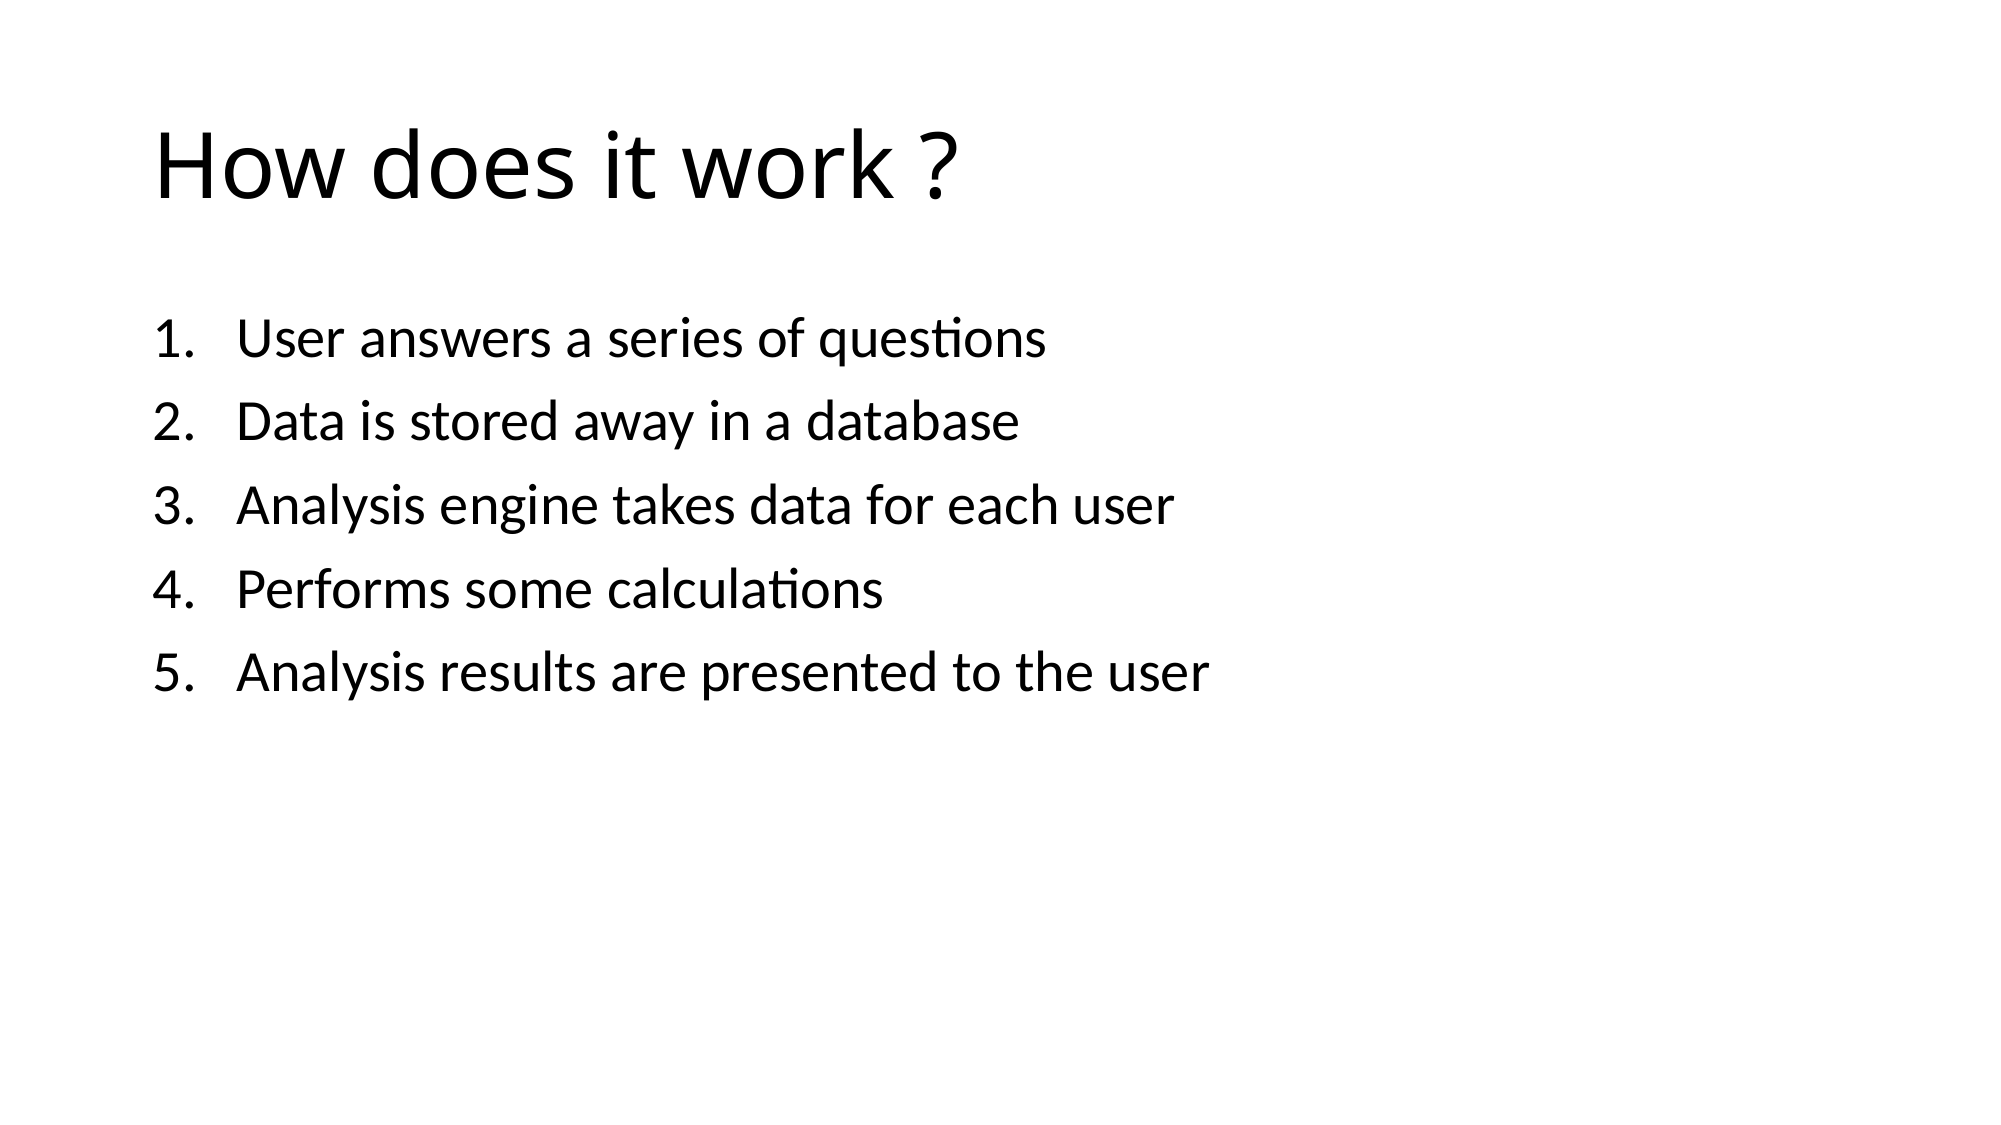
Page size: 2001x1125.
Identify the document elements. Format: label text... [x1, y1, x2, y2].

title How does it work ? [137, 59, 1863, 278]
list User answers a series of questions Data is stored away in a database Analysis engine takes data for each user Performs some calculations Analysis results are presented to the user [137, 299, 1863, 1014]
